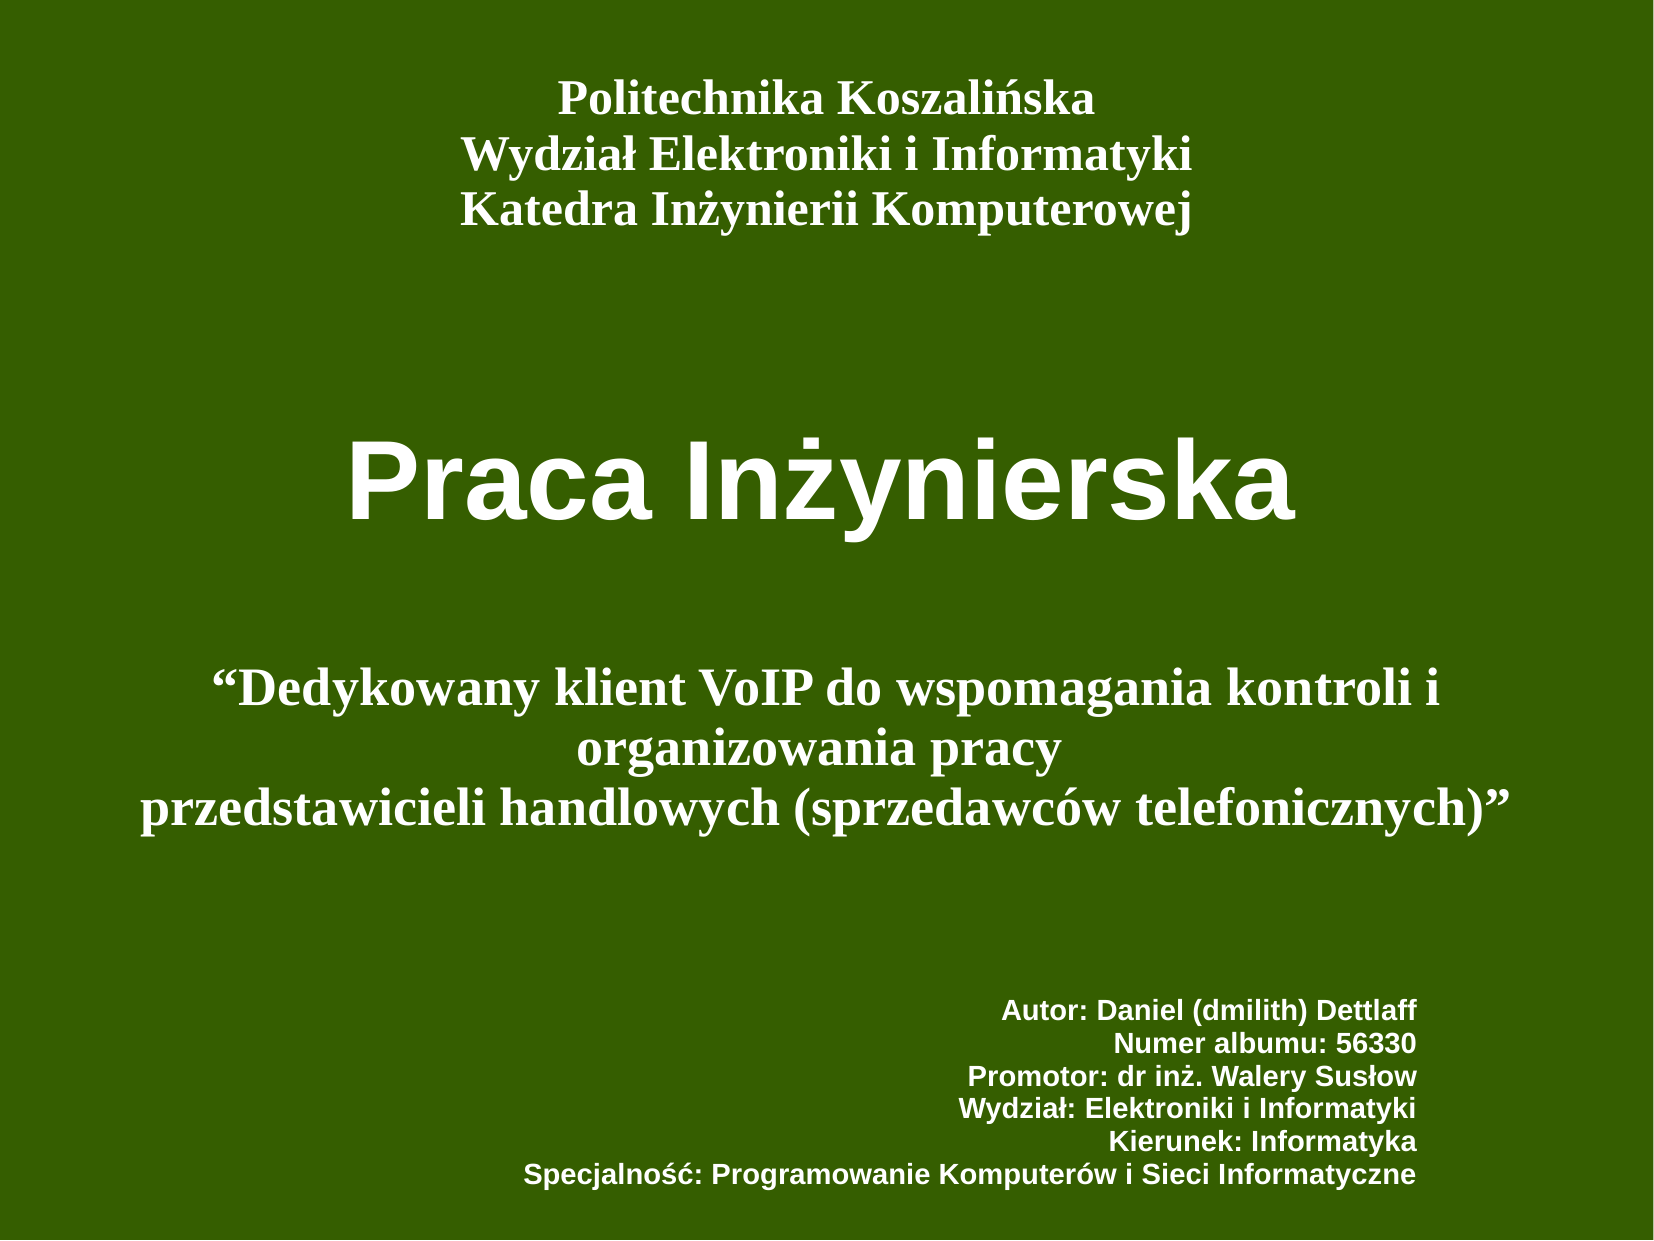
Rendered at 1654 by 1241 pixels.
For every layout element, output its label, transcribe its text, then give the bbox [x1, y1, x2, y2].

title Politechnika Koszalińska Wydział Elektroniki i Informatyki Katedra Inżynierii Komputerowej [82, 49, 1571, 257]
title Autor: Daniel (dmilith) Dettlaff Numer albumu: 56330 Promotor: dr inż. Walery Susłow Wydział: Elektroniki i Informatyki Kierunek: Informatyka Specjalność: Programowanie Komputerów i Sieci Informatyczne [236, 979, 1418, 1206]
title “Dedykowany klient VoIP do wspomagania kontroli i organizowania pracy przedstawicieli handlowych (sprzedawców telefonicznych)” [118, 641, 1536, 854]
title Praca Inżynierska [76, 377, 1565, 585]
